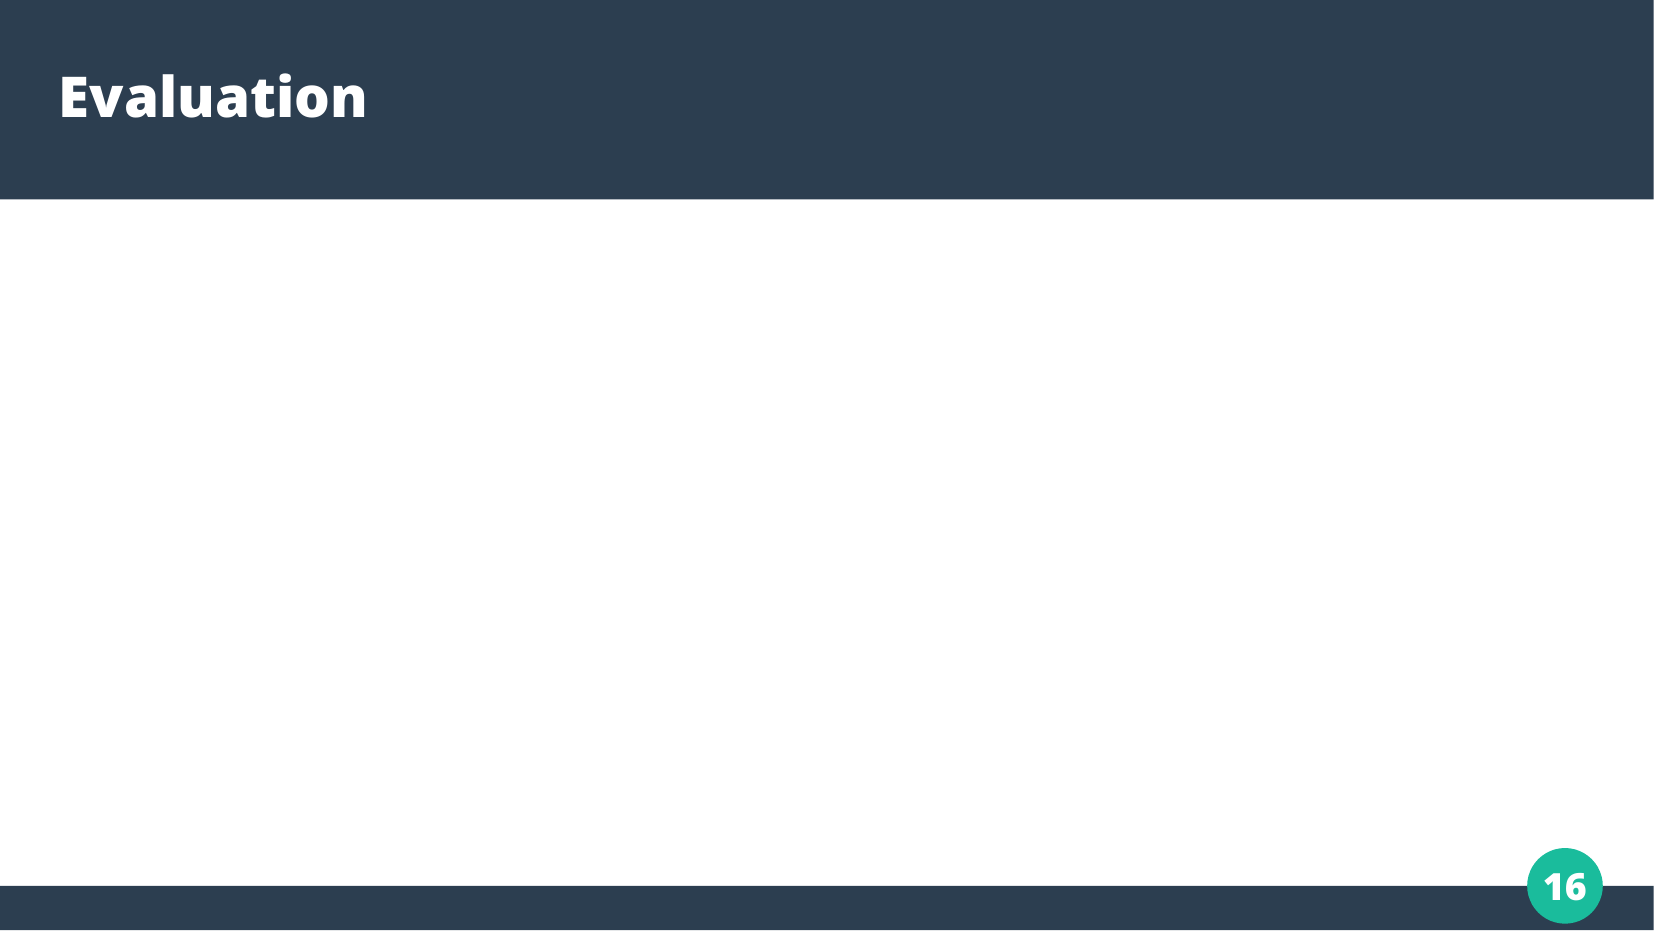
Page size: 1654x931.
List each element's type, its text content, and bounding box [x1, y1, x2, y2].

title Evaluation [59, 37, 1595, 156]
